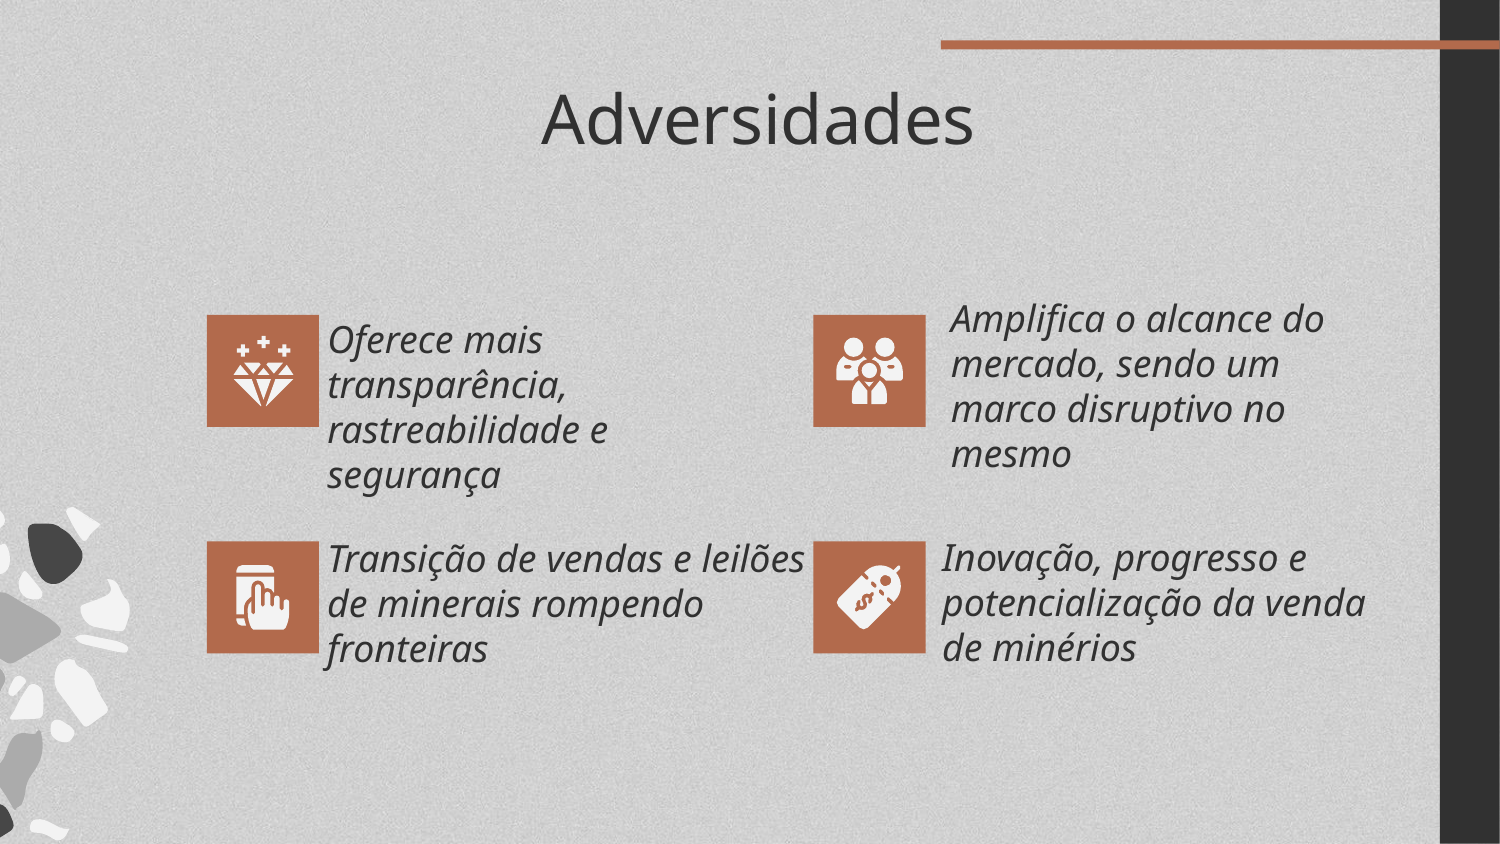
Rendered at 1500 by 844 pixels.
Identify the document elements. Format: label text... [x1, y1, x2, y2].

title Adversidades [118, 76, 1382, 150]
picture [0, 0, 1439, 844]
text_box [206, 541, 319, 654]
subtitle Oferece mais transparência, rastreabilidade e segurança [327, 301, 746, 375]
subtitle Inovação, progresso e potencialização da venda de minérios [942, 518, 1380, 593]
text_box [813, 314, 926, 427]
subtitle Amplifica o alcance do mercado, sendo um marco disruptivo no mesmo [950, 280, 1372, 354]
text_box [813, 541, 926, 654]
subtitle Transição de vendas e leilões de minerais rompendo fronteiras [326, 520, 837, 638]
text_box [206, 314, 319, 427]
